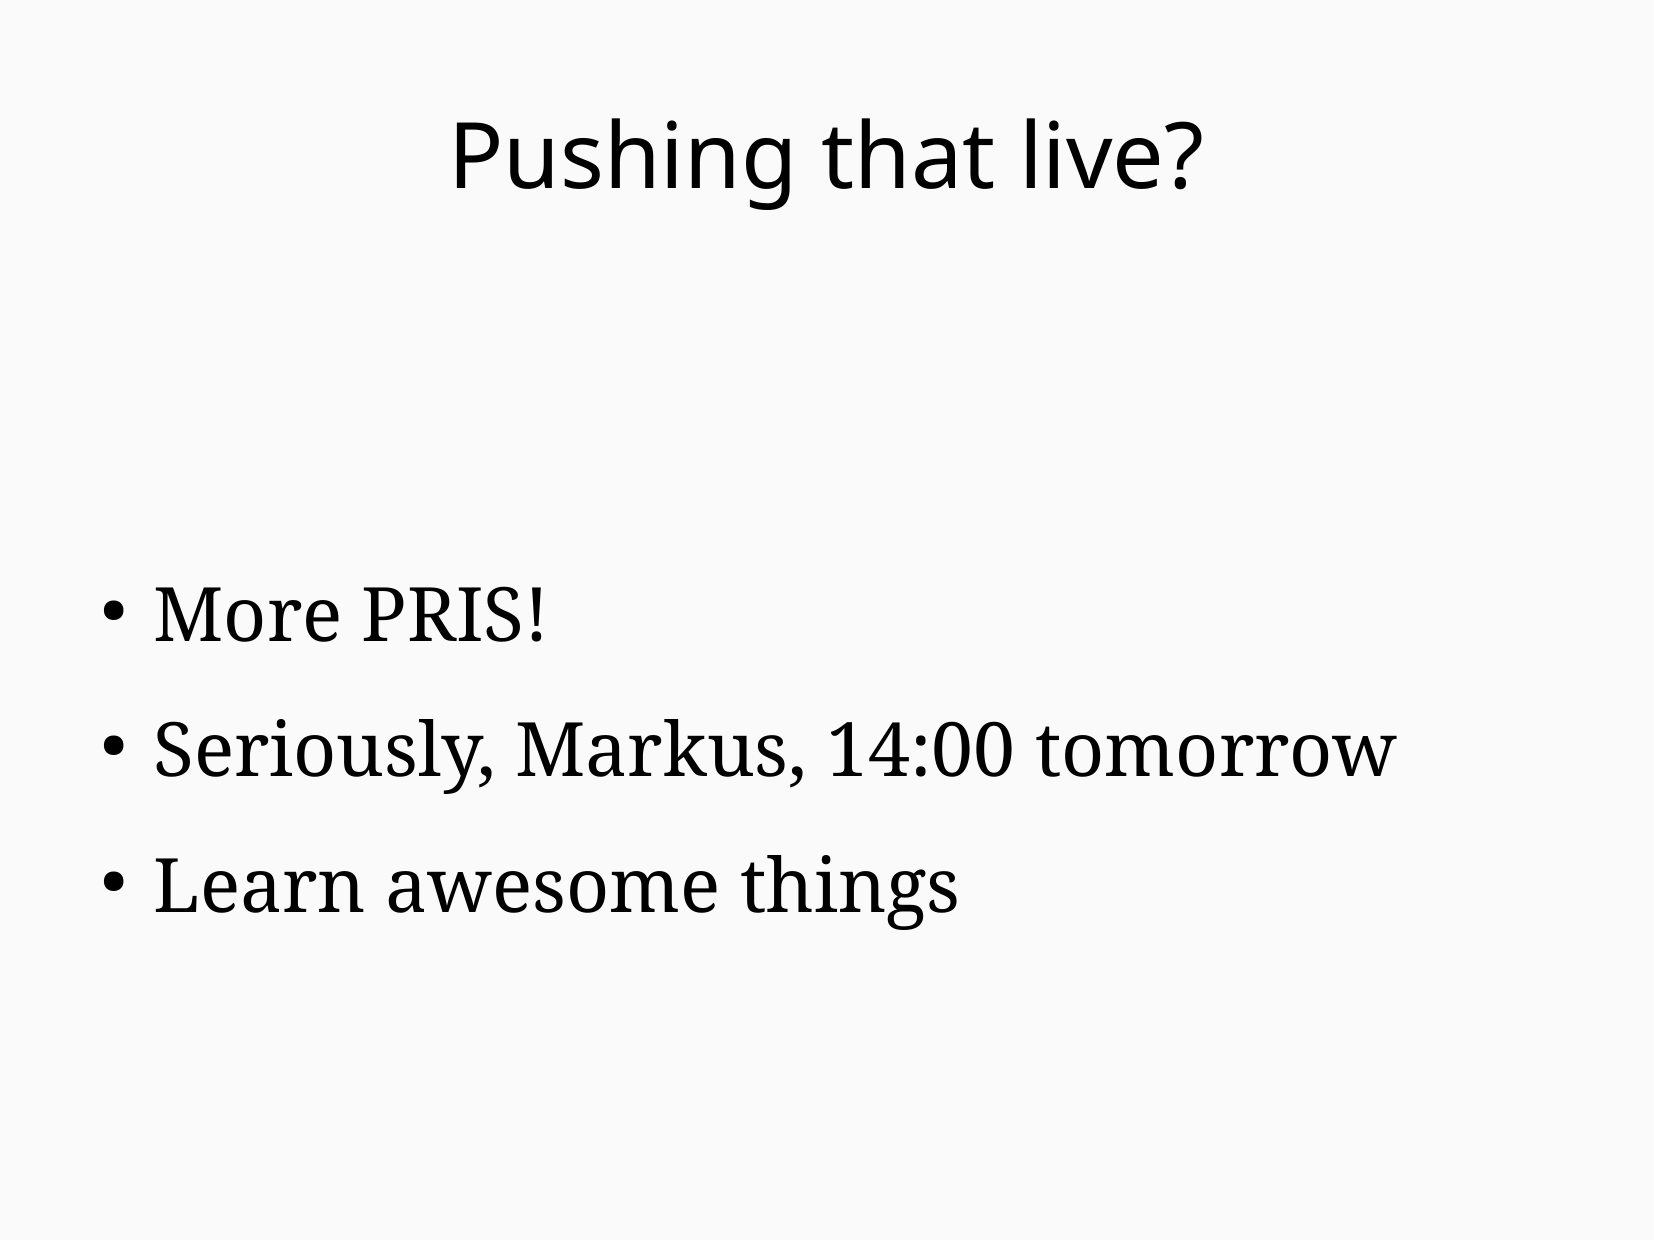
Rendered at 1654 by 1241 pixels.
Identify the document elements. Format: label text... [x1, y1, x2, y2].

title Pushing that live? [82, 49, 1571, 257]
list More PRIS! Seriously, Markus, 14:00 tomorrow Learn awesome things [82, 290, 1571, 1010]
